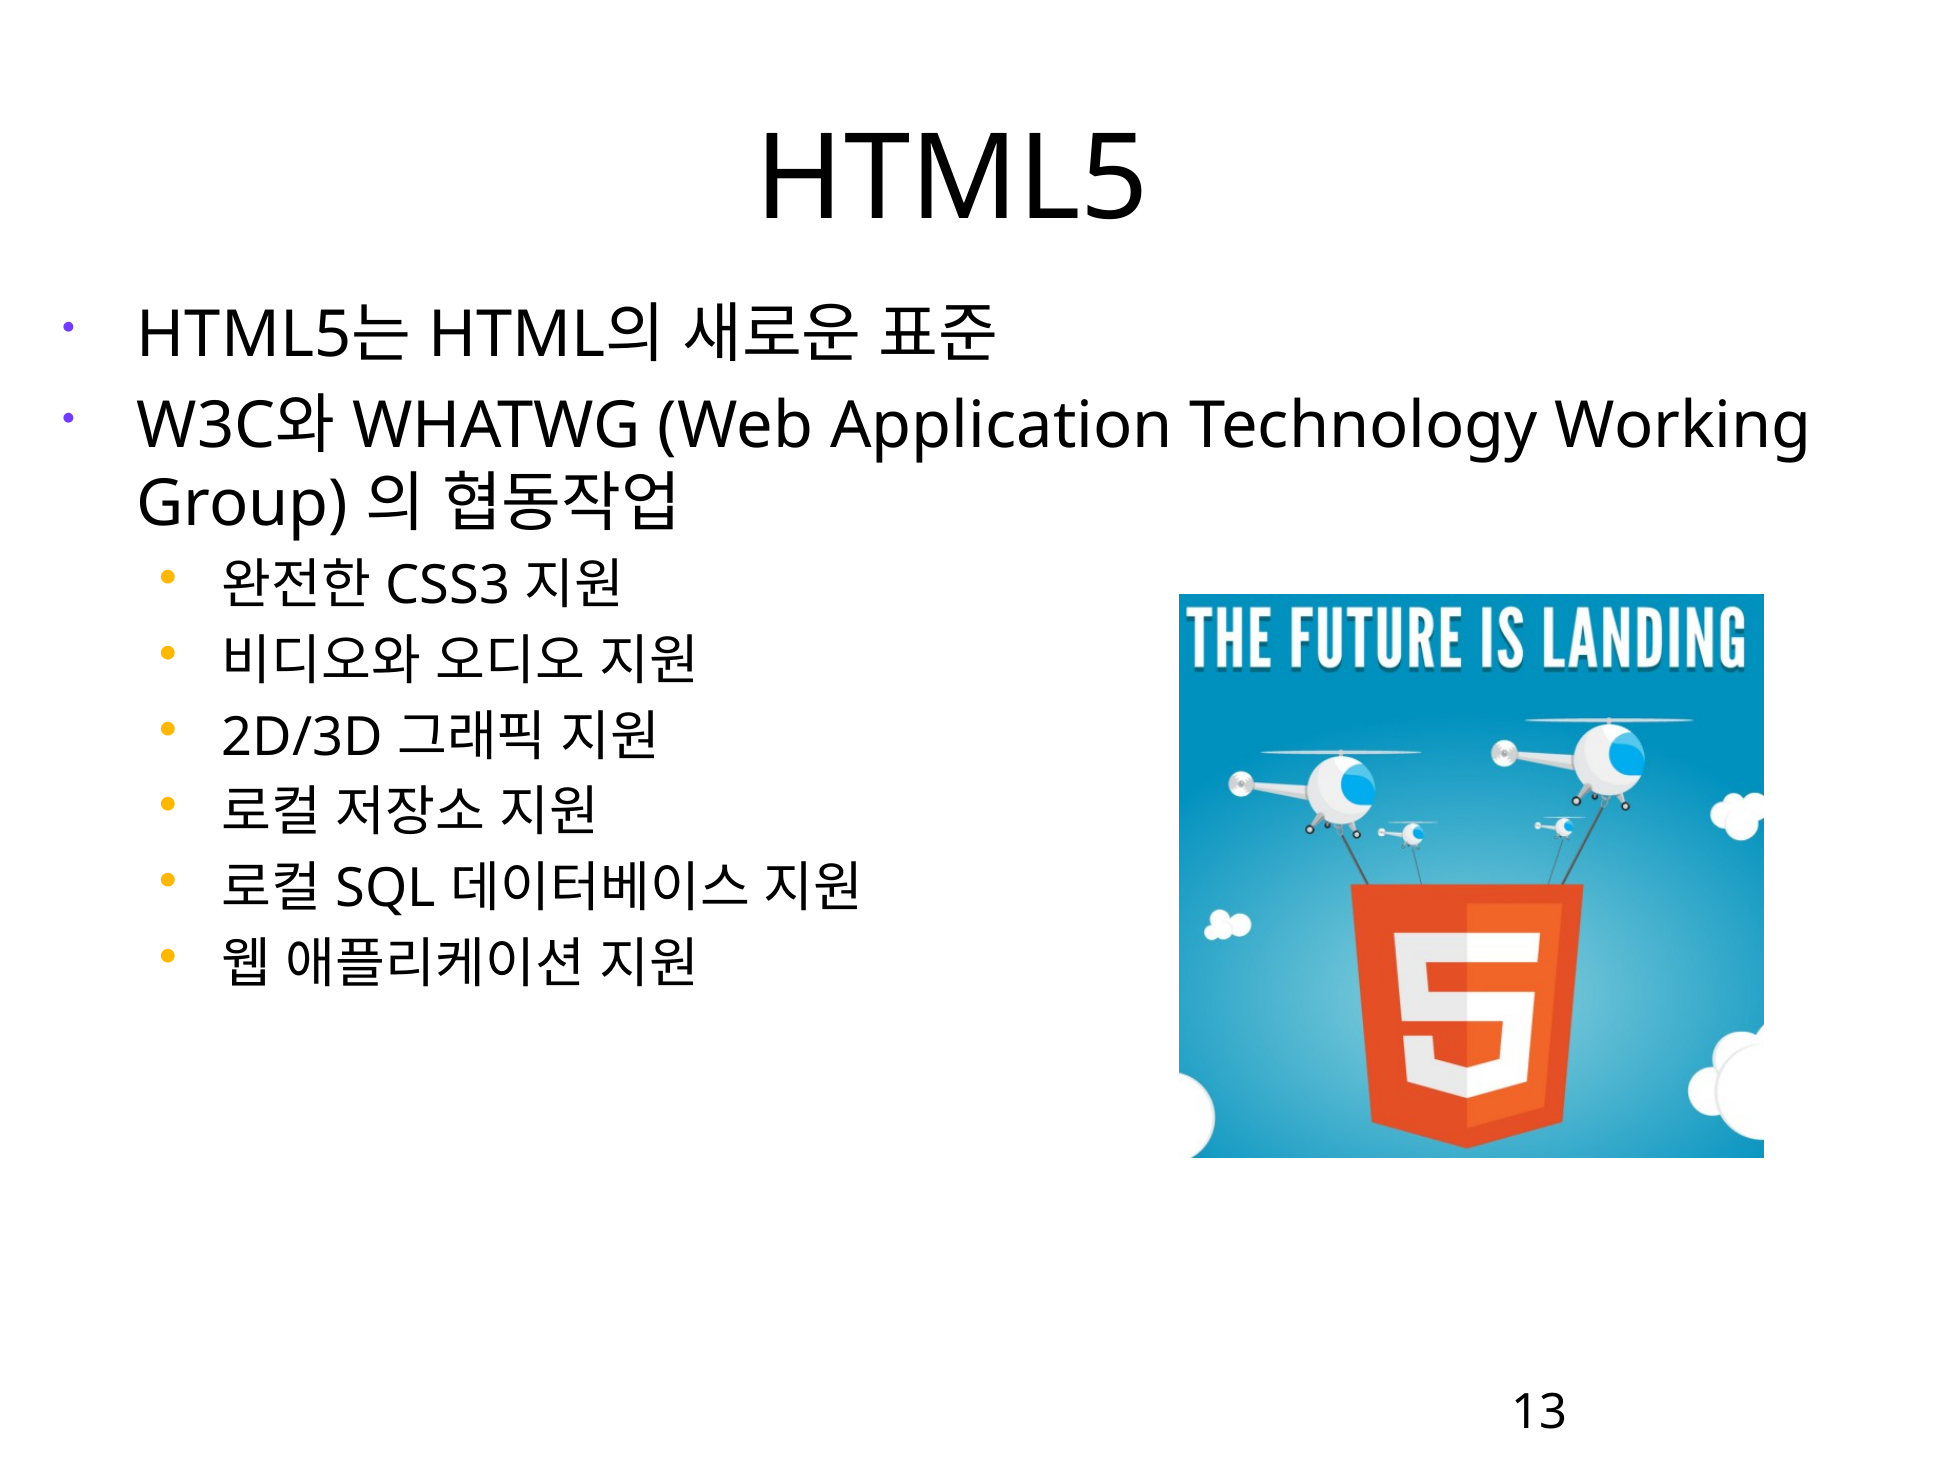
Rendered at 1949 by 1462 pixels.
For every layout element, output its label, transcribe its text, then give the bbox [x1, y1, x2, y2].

list HTML5는 HTML의 새로운 표준 W3C와 WHATWG (Web Application Technology Working Group) 의 협동작업 완전한 CSS3 지원 비디오와 오디오 지원 2D/3D 그래픽 지원 로컬 저장소 지원 로컬 SQL 데이터베이스 지원 웹 애플리케이션 지원 [48, 284, 1897, 1343]
slide_number <숫자> [1496, 1372, 1899, 1462]
picture [1669, 607, 1679, 668]
picture [1347, 607, 1373, 668]
picture [1377, 607, 1402, 671]
picture [1603, 607, 1629, 669]
picture [1291, 606, 1313, 669]
picture [1687, 607, 1714, 669]
picture [1409, 607, 1434, 669]
picture [1482, 607, 1492, 669]
picture [1318, 607, 1342, 669]
picture [1637, 607, 1662, 670]
picture [1217, 607, 1242, 668]
picture [1497, 606, 1523, 670]
picture [1186, 607, 1212, 668]
picture [1543, 606, 1597, 669]
picture [1250, 606, 1271, 670]
picture [1179, 717, 1764, 1158]
title HTML5 [156, 92, 1749, 255]
picture [1439, 607, 1462, 670]
picture [1720, 606, 1745, 669]
